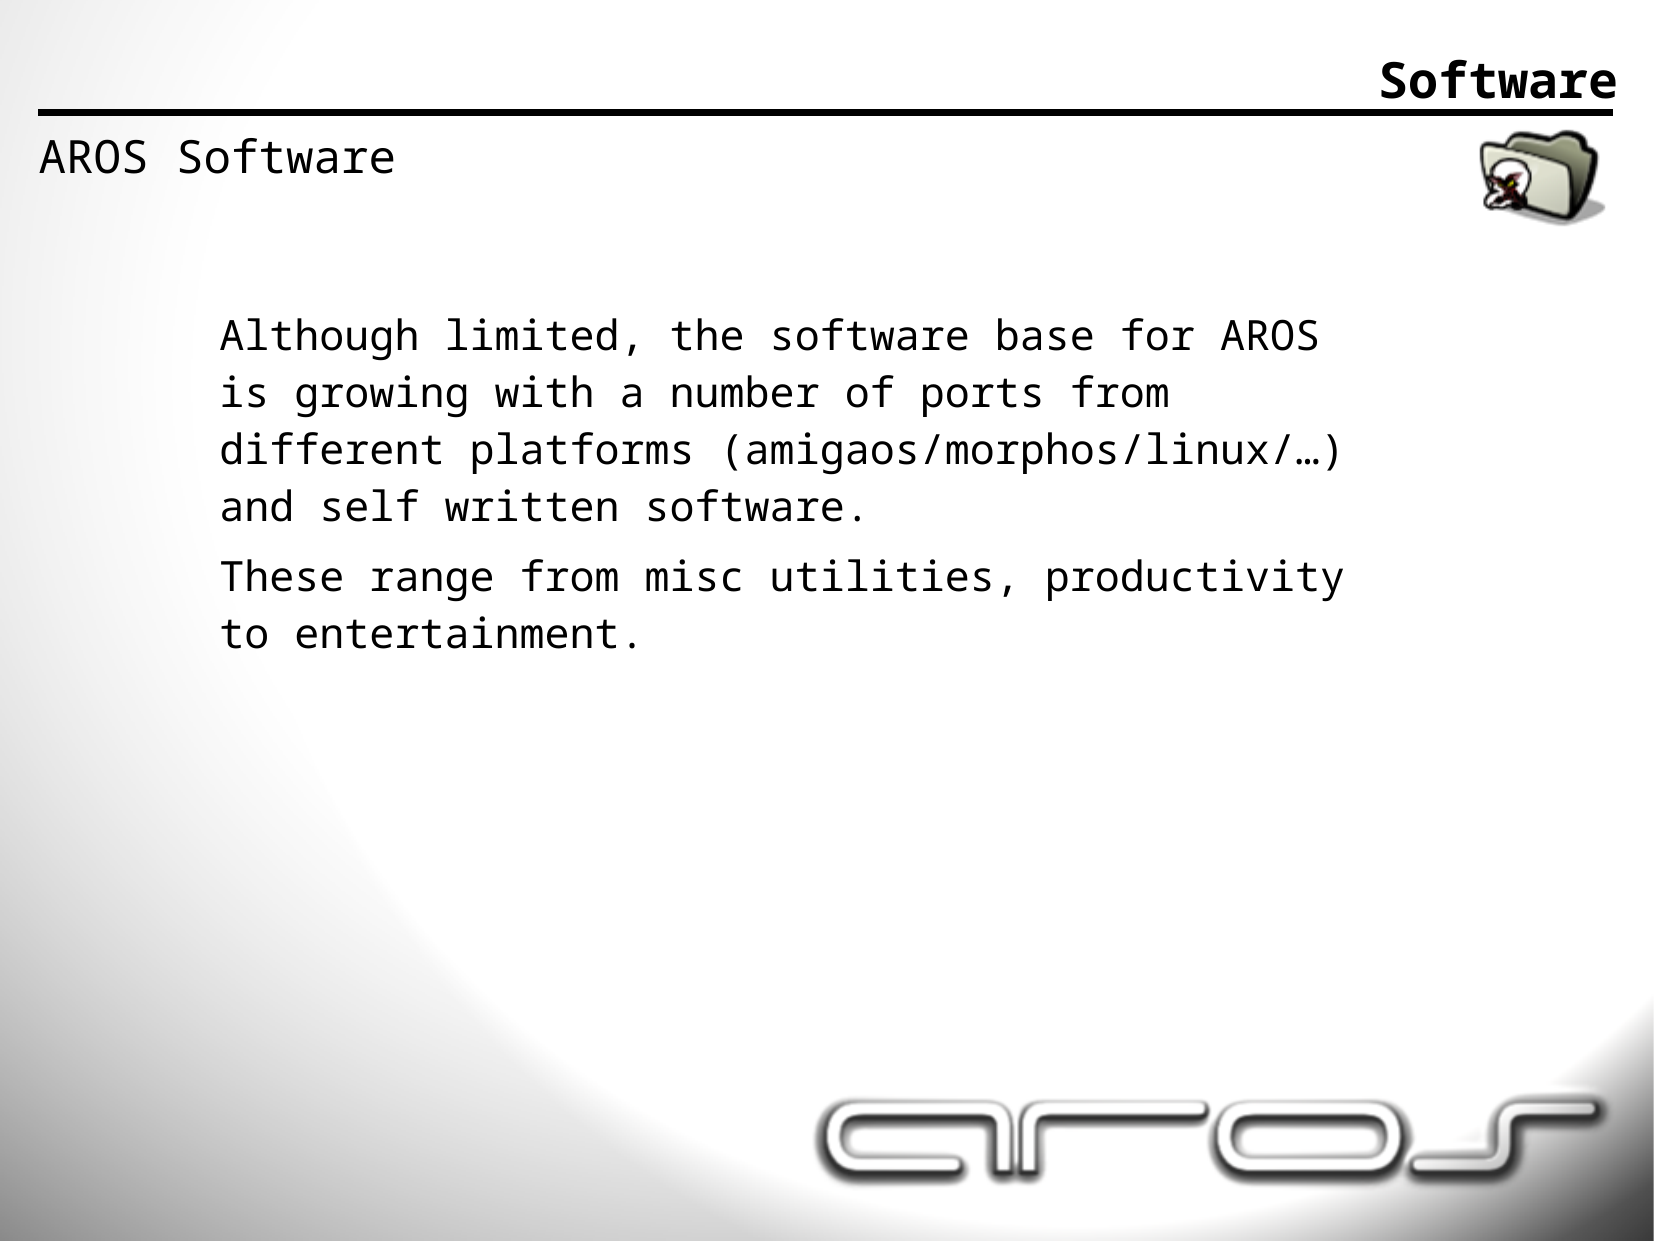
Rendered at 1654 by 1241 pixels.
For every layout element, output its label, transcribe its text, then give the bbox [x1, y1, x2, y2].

picture [0, 0, 1654, 1241]
text_box Software [1363, 37, 1637, 103]
text_box AROS Software [23, 116, 412, 178]
text_box Although limited, the software base for AROS is growing with a number of ports from different platforms (amigaos/morphos/linux/…) and self written software. These range from misc utilities, productivity to entertainment. [204, 298, 1380, 761]
